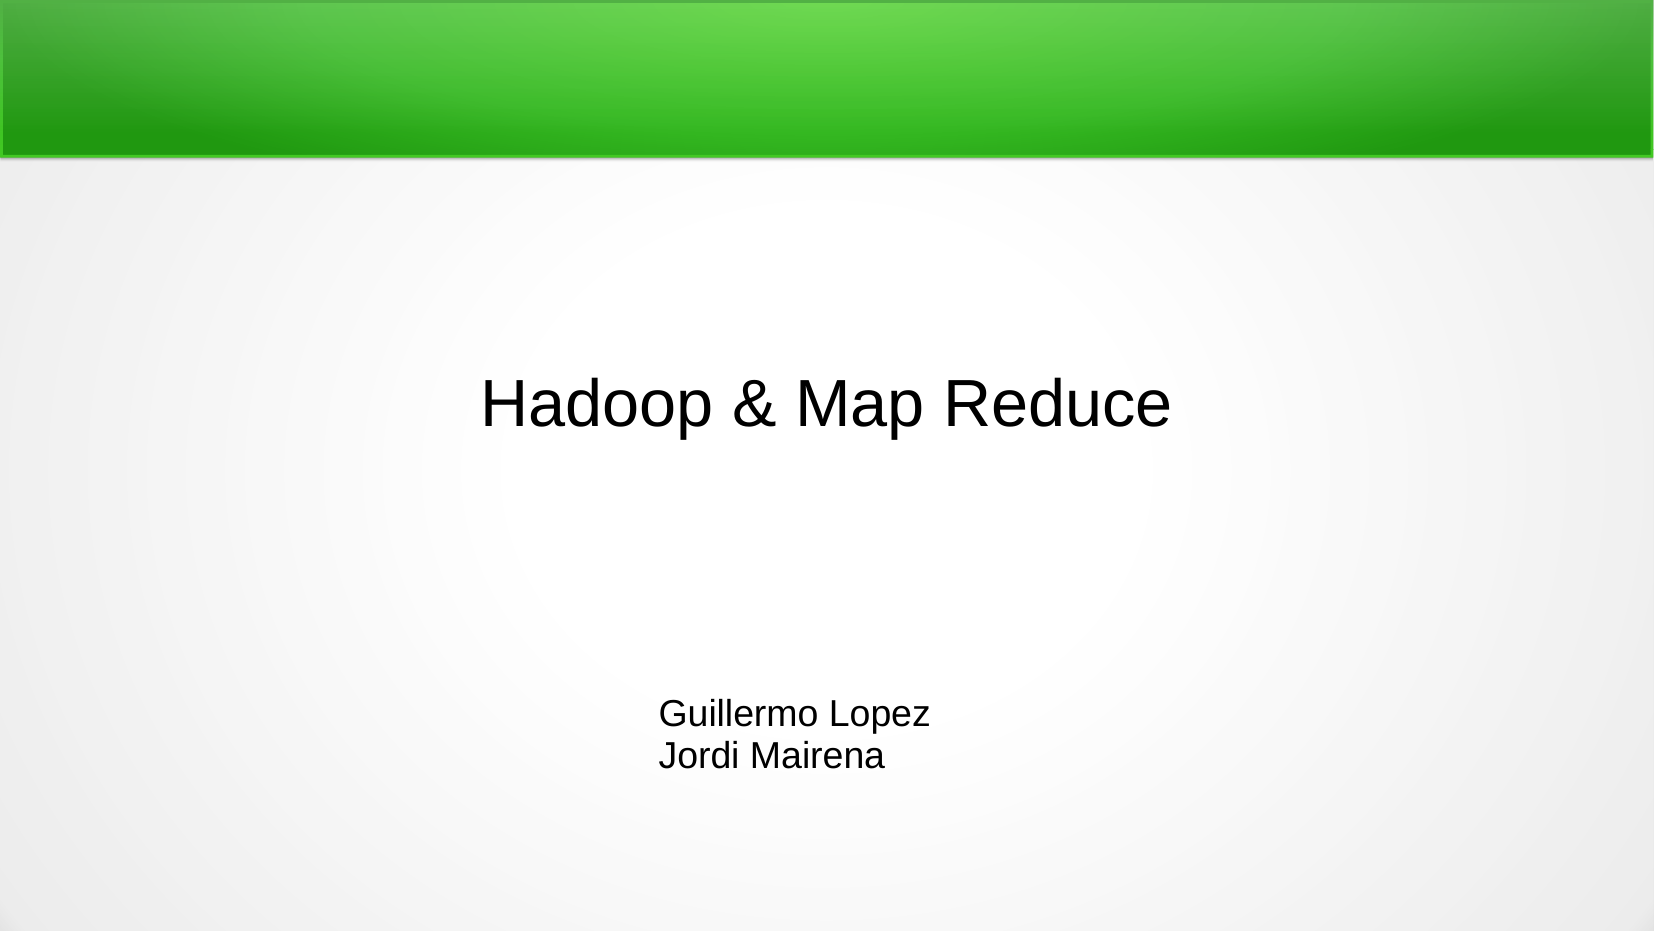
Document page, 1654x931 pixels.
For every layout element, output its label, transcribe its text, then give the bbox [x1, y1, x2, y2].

subtitle Hadoop & Map Reduce [82, 156, 1571, 650]
text_box Guillermo Lopez Jordi Mairena [496, 685, 1158, 784]
